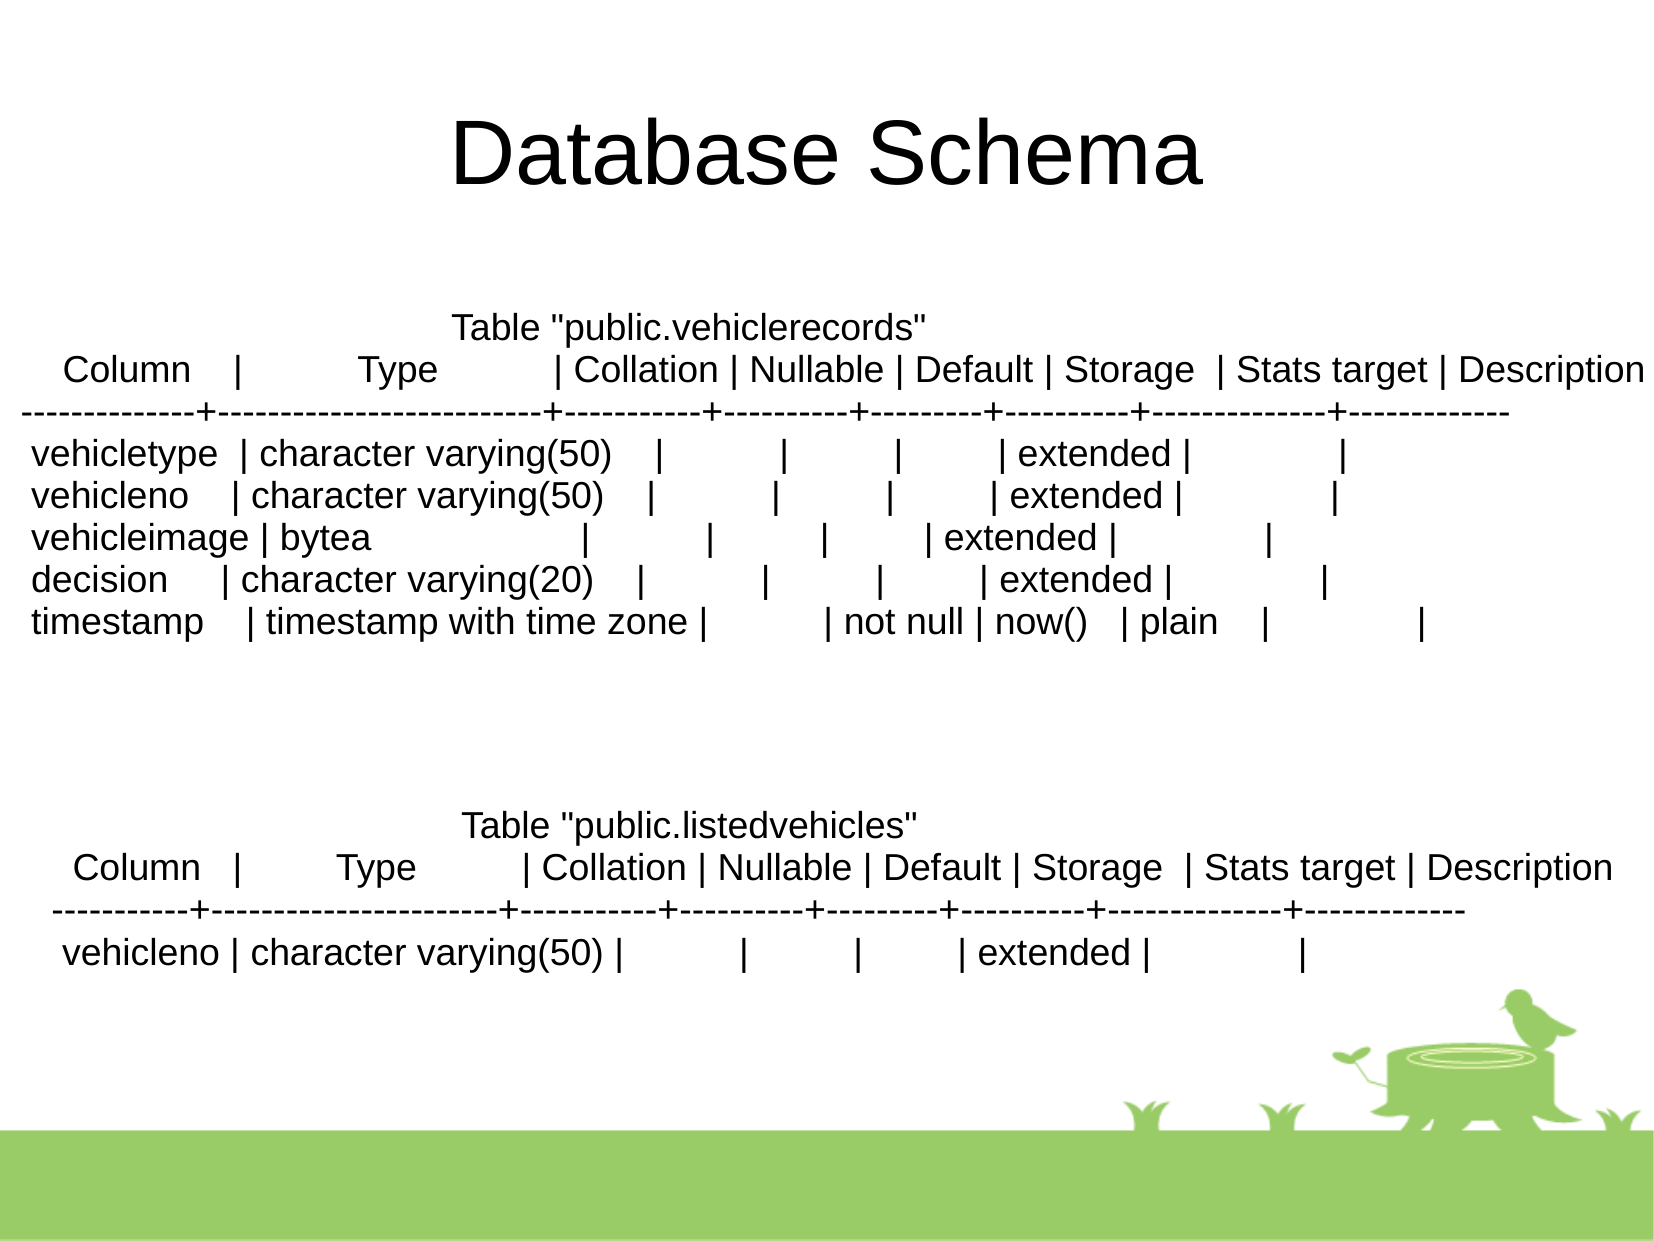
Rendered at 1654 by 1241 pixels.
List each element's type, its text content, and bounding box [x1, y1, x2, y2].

title Database Schema [82, 49, 1571, 257]
text_box Table "public.vehiclerecords" Column | Type | Collation | Nullable | Default | Storage | Stats target | Description --------------+--------------------------+-----------+----------+---------+----------+--------------+------------- vehicletype | character varying(50) | | | | extended | | vehicleno | character varying(50) | | | | extended | | vehicleimage | bytea | | | | extended | | decision | character varying(20) | | | | extended | | timestamp | timestamp with time zone | | not null | now() | plain | | [5, 298, 1654, 650]
picture [0, 0, 1654, 1241]
text_box Table "public.listedvehicles" Column | Type | Collation | Nullable | Default | Storage | Stats target | Description -----------+-----------------------+-----------+----------+---------+----------+--------------+------------- vehicleno | character varying(50) | | | | extended | | [36, 797, 1630, 981]
